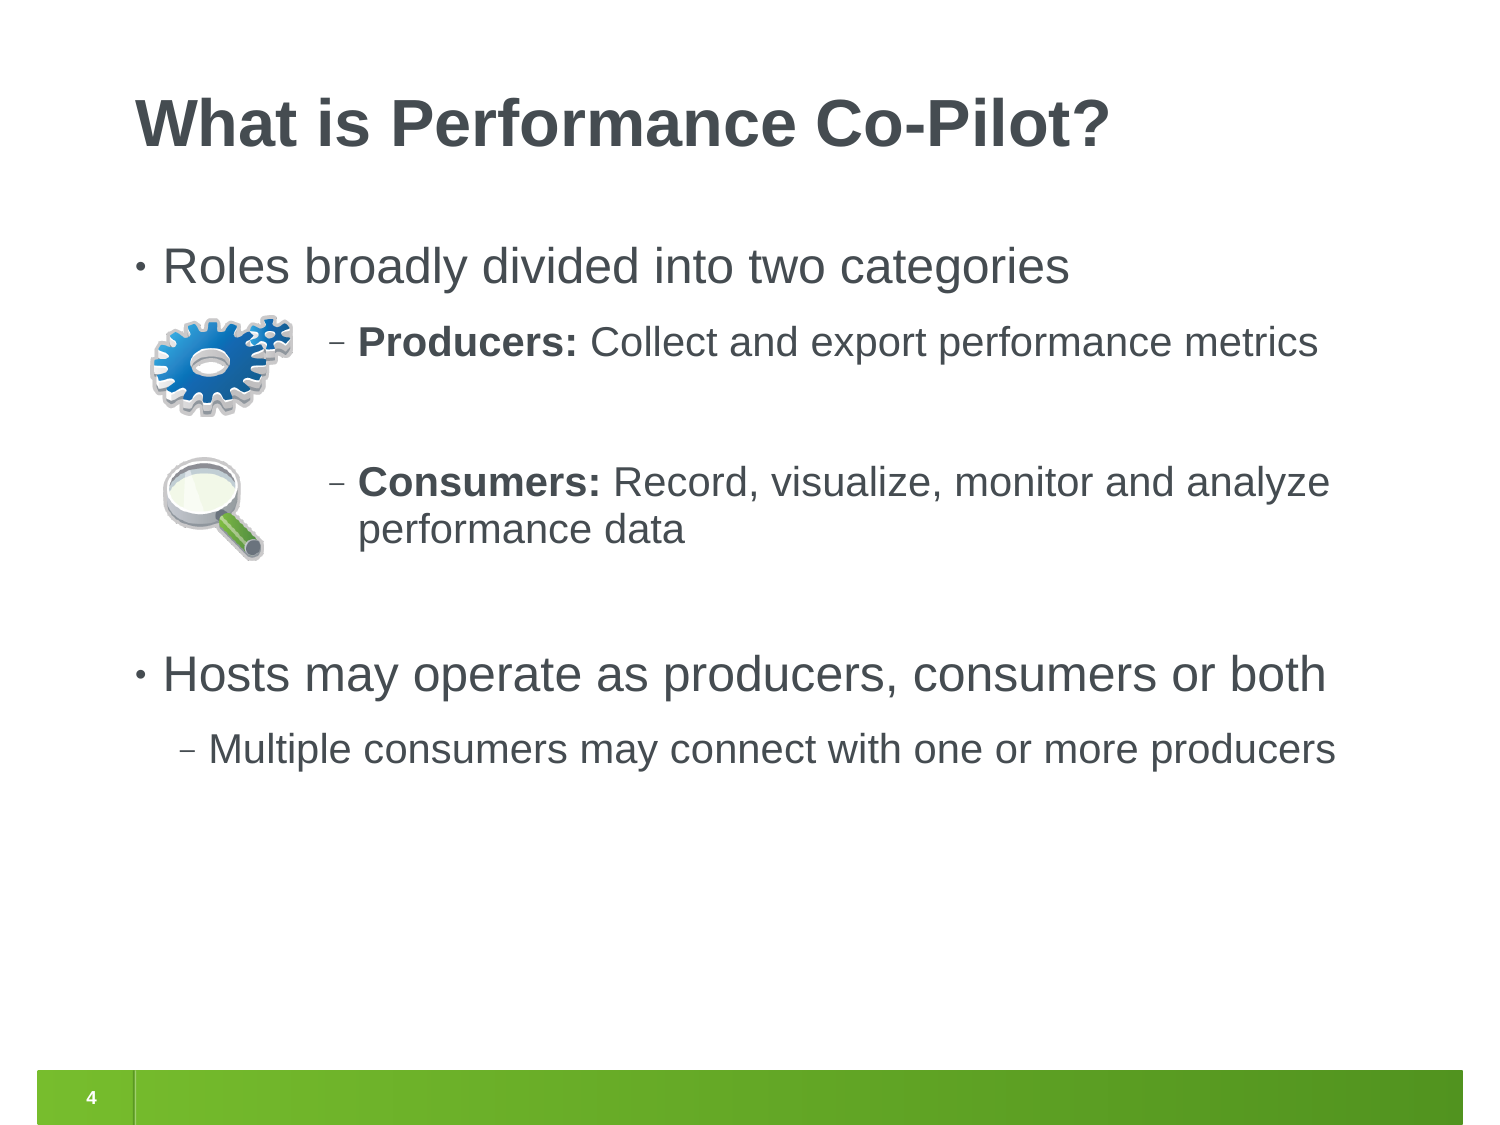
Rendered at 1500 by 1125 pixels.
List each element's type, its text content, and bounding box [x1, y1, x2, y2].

title What is Performance Co-Pilot? [135, 41, 1372, 204]
picture [163, 457, 264, 561]
picture [150, 315, 293, 417]
list Roles broadly divided into two categories Producers: Collect and export performance metrics Consumers: Record, visualize, monitor and analyze performance data Hosts may operate as producers, consumers or both Multiple consumers may connect with one or more producers [135, 238, 1372, 982]
